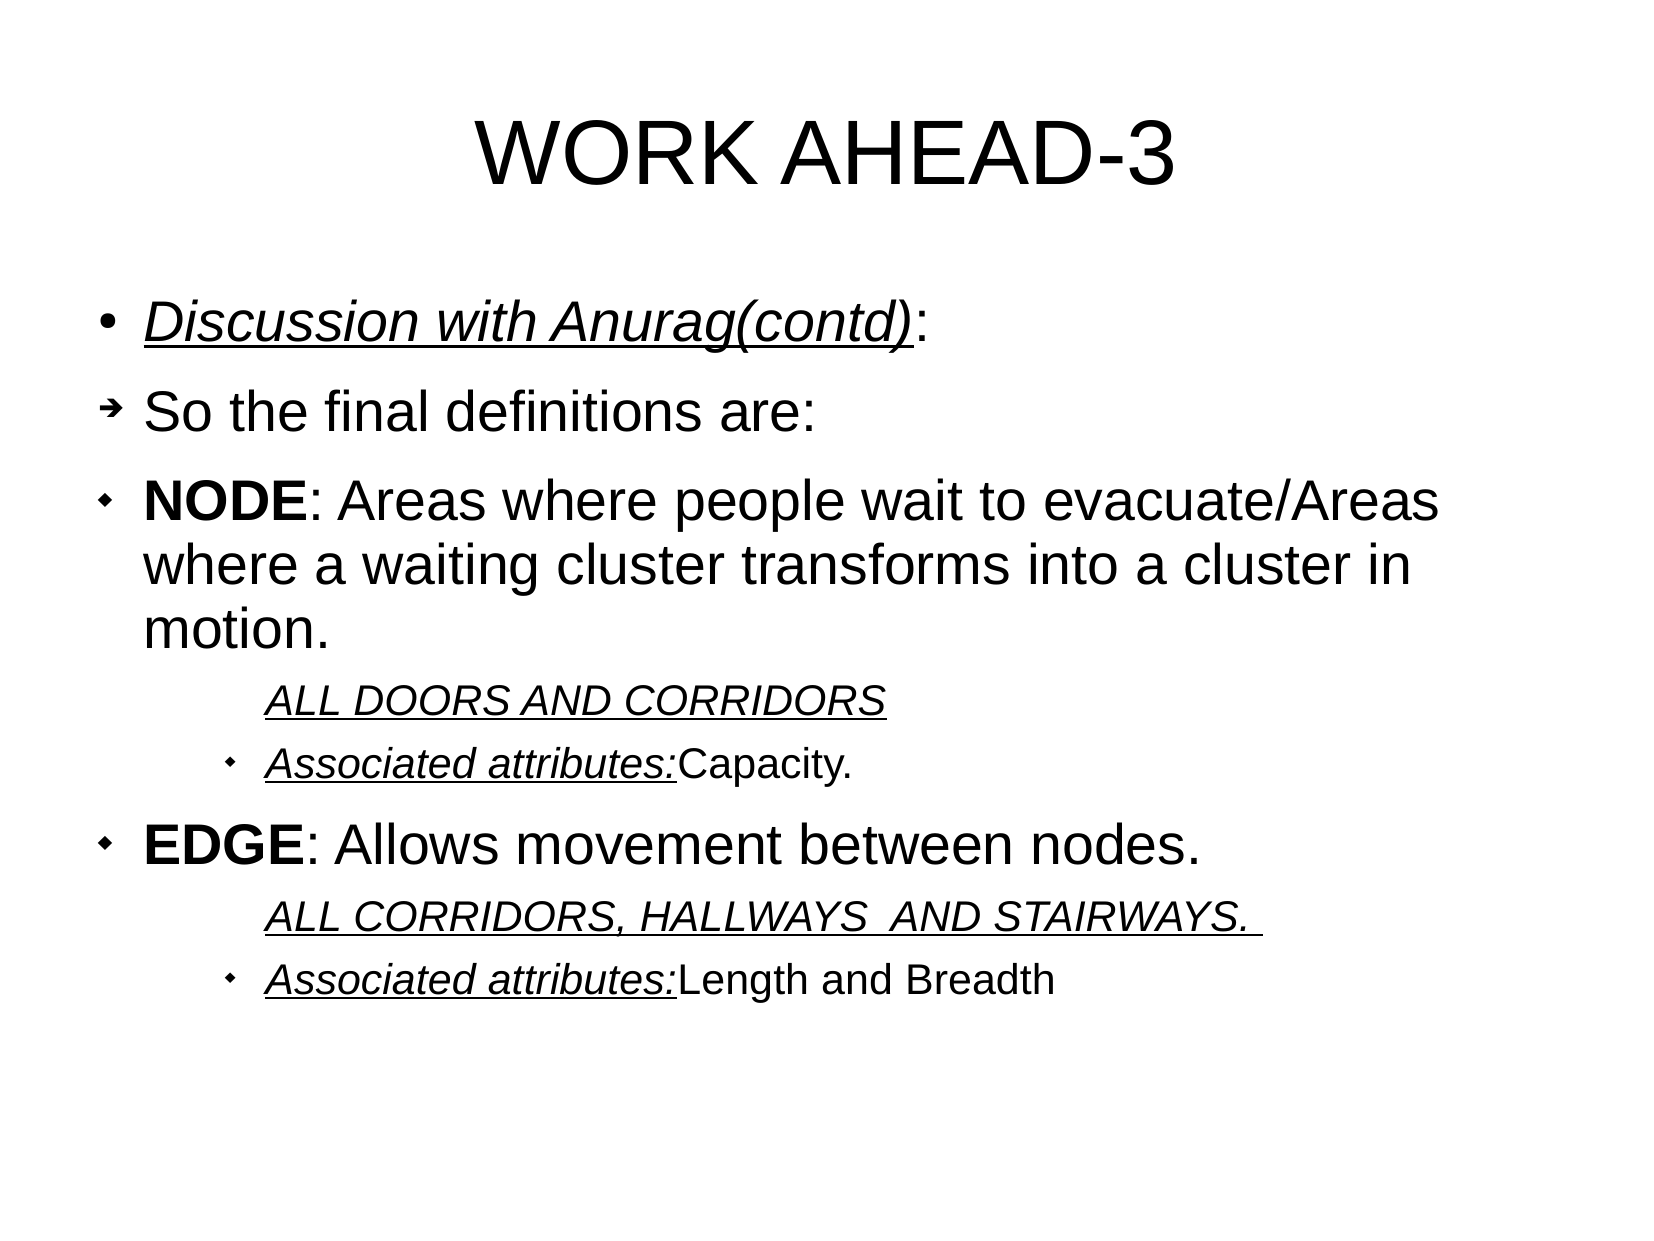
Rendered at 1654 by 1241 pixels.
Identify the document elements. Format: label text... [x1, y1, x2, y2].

title WORK AHEAD-3 [82, 49, 1571, 257]
list Discussion with Anurag(contd): So the final definitions are: NODE: Areas where people wait to evacuate/Areas where a waiting cluster transforms into a cluster in motion. ALL DOORS AND CORRIDORS Associated attributes:Capacity. EDGE: Allows movement between nodes. ALL CORRIDORS, HALLWAYS AND STAIRWAYS. Associated attributes:Length and Breadth [82, 290, 1571, 1010]
